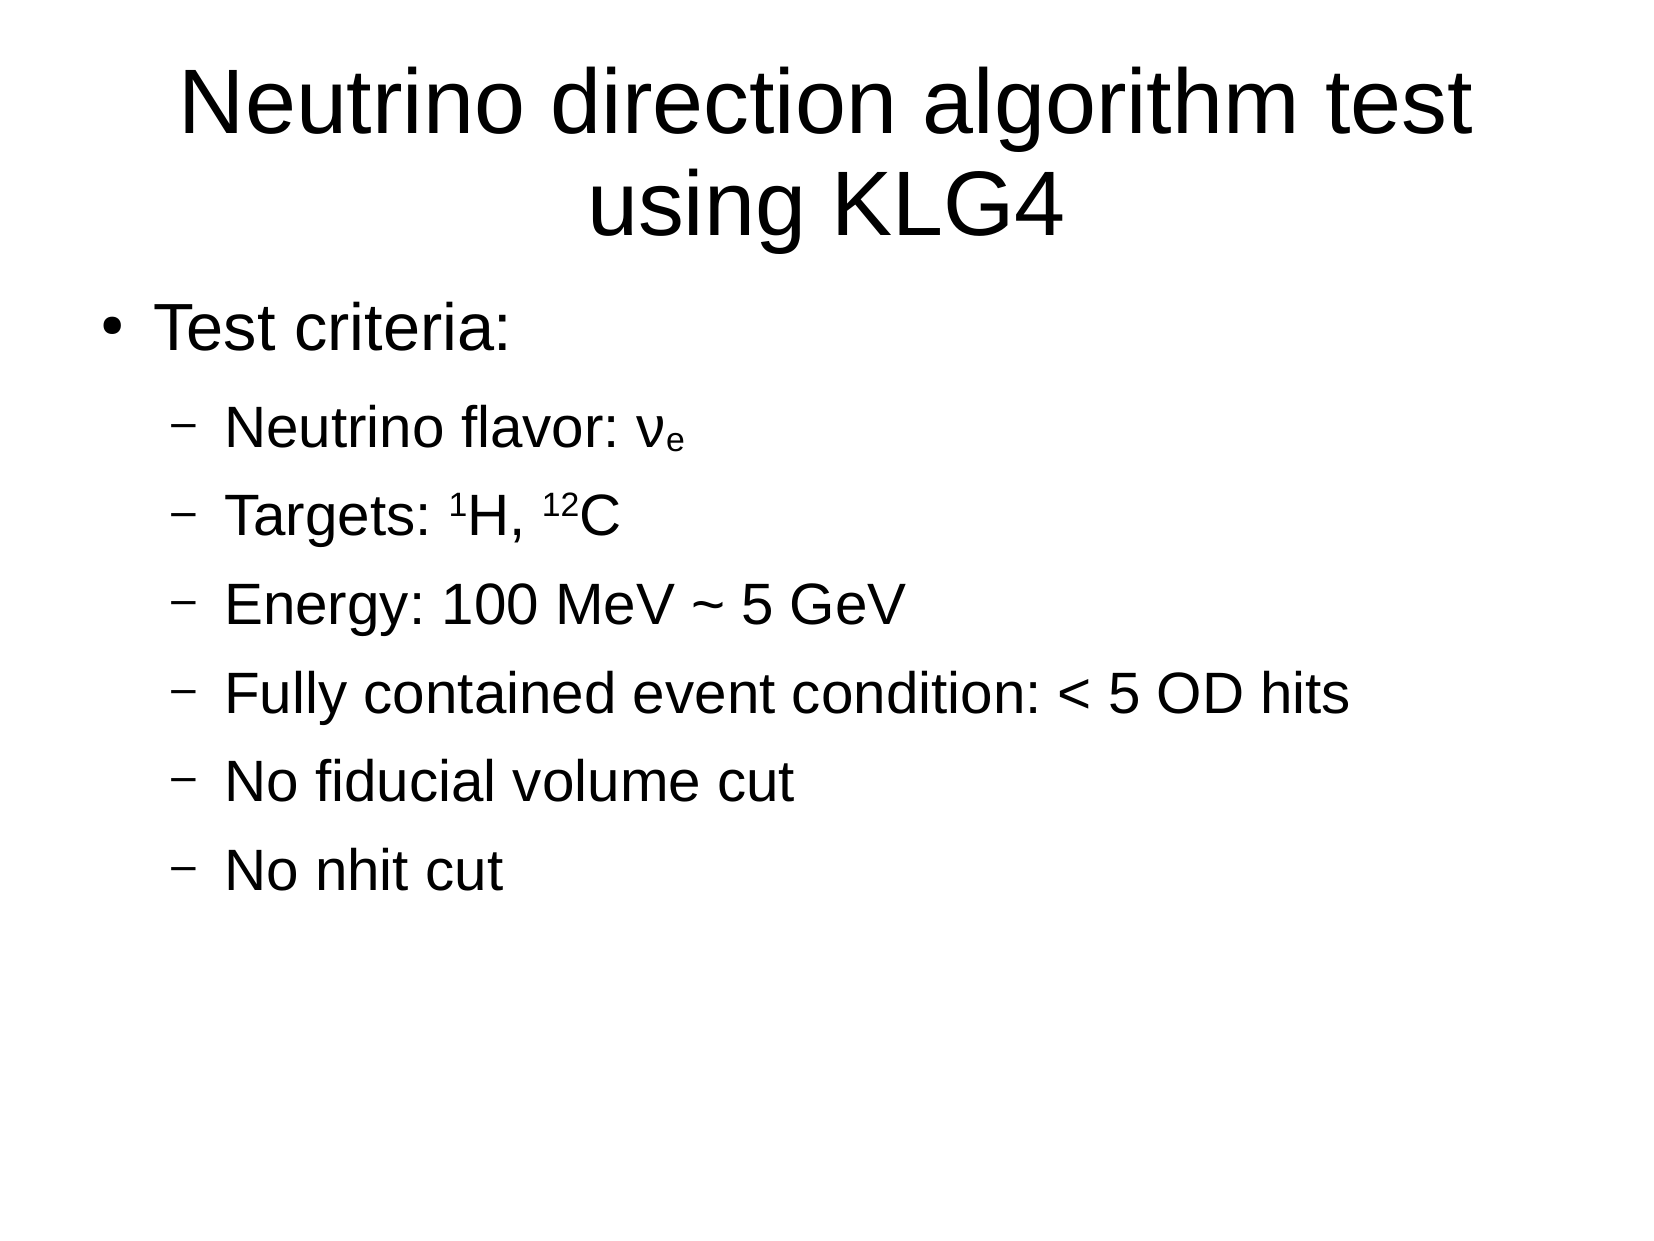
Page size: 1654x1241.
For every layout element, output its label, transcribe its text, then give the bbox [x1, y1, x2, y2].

title Neutrino direction algorithm test using KLG4 [82, 49, 1571, 257]
list Test criteria: Neutrino flavor: νe Targets: 1H, 12C Energy: 100 MeV ~ 5 GeV Fully contained event condition: < 5 OD hits No fiducial volume cut No nhit cut [82, 290, 1538, 1010]
